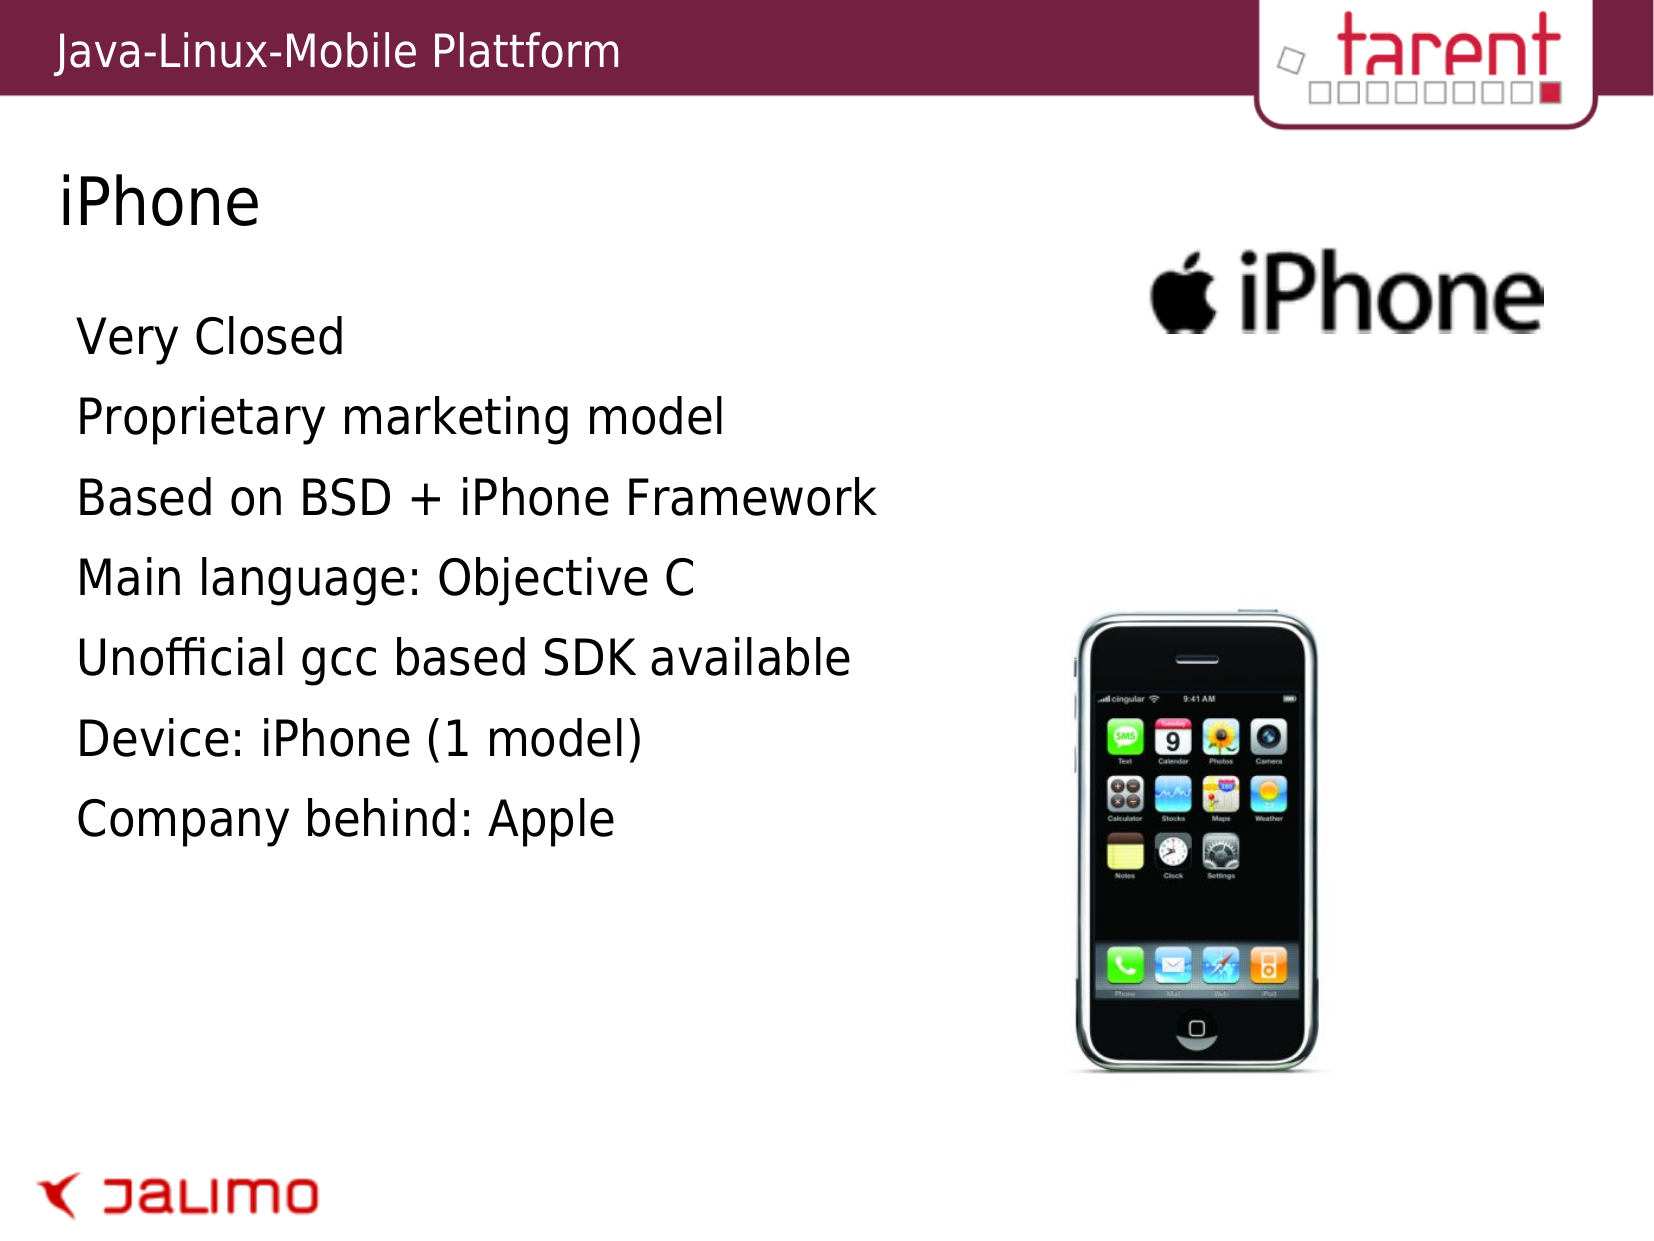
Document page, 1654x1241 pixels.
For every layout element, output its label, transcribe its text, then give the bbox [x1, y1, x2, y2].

list Very Closed Proprietary marketing model Based on BSD + iPhone Framework Main language: Objective C Unofficial gcc based SDK available Device: iPhone (1 model) Company behind: Apple [59, 307, 1606, 849]
picture [1032, 580, 1352, 1107]
picture [32, 1171, 324, 1222]
picture [1138, 247, 1544, 334]
title iPhone [59, 162, 1625, 241]
picture [0, 0, 1654, 146]
